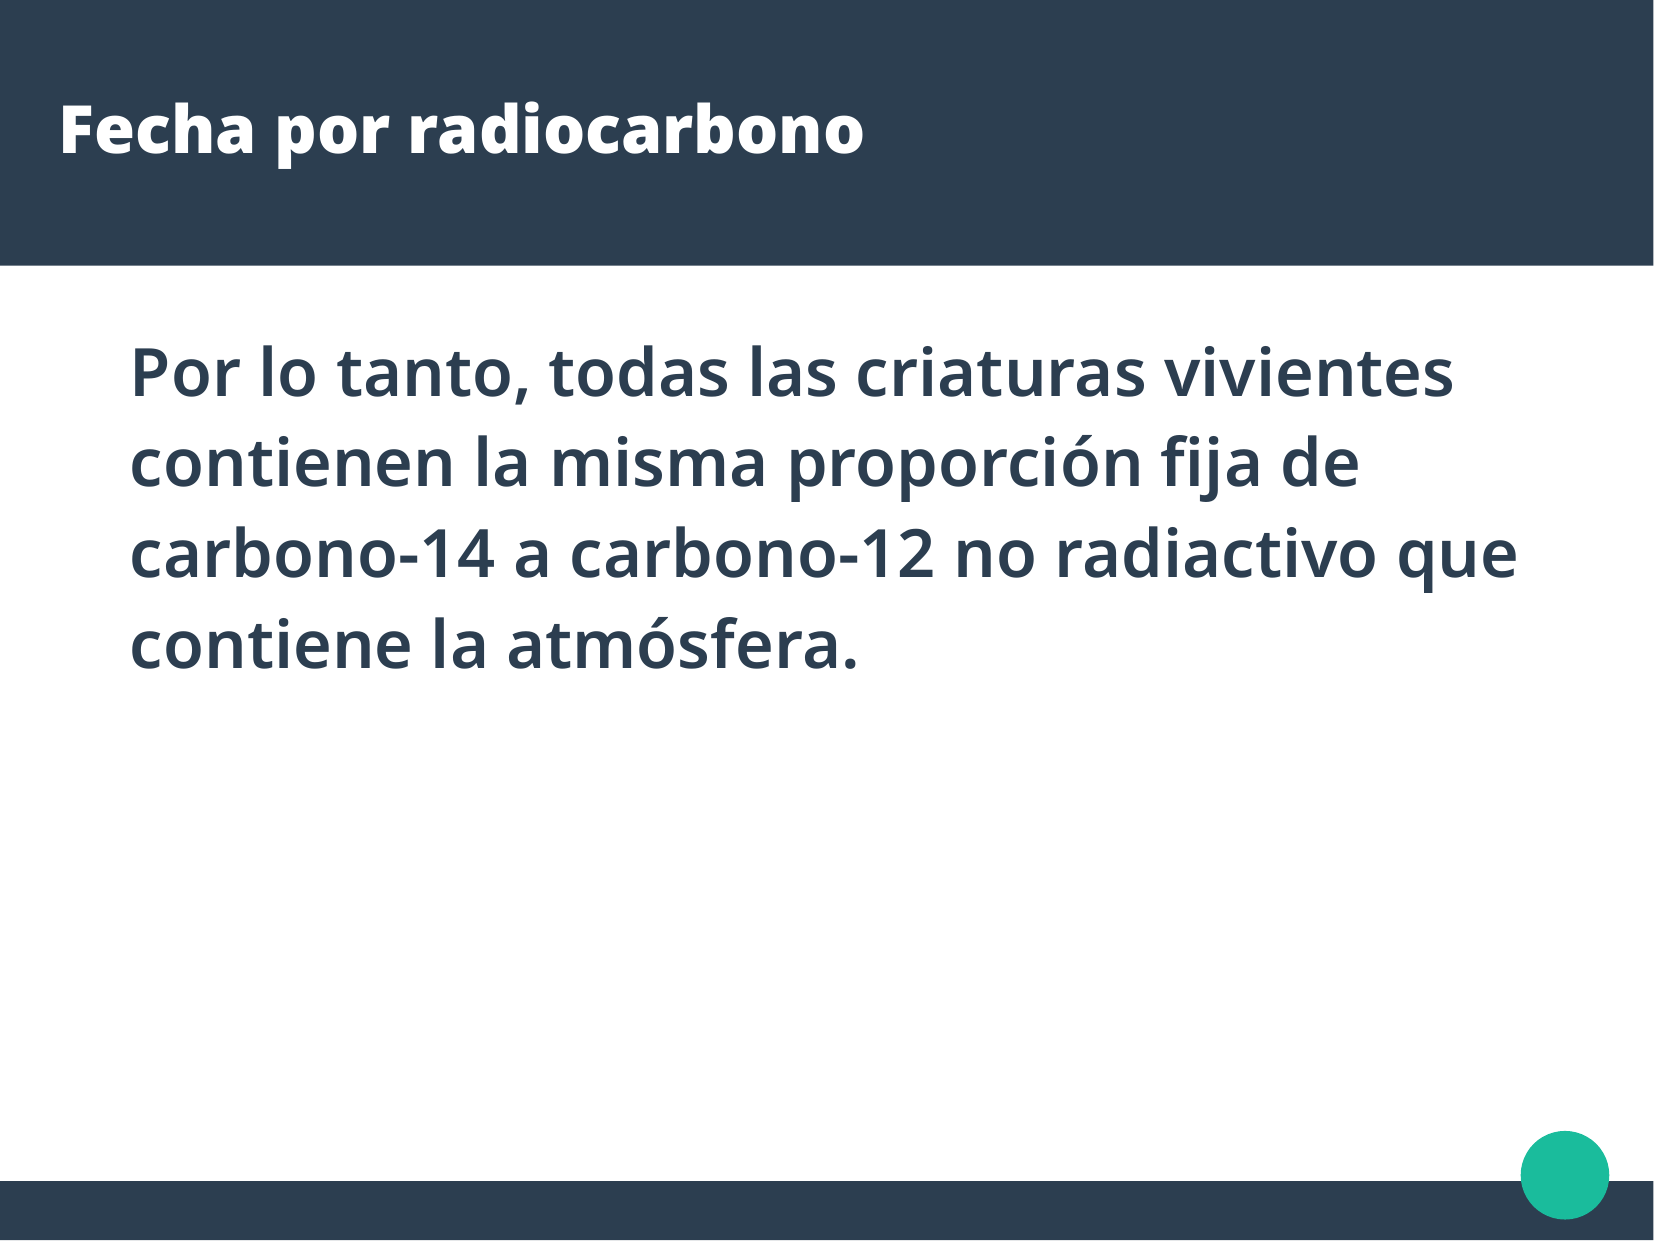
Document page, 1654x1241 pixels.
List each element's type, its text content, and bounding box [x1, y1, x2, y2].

title Fecha por radiocarbono [59, 49, 1595, 207]
list Por lo tanto, todas las criaturas vivientes contienen la misma proporción fija de carbono-14 a carbono-12 no radiactivo que contiene la atmósfera. [59, 324, 1595, 1152]
